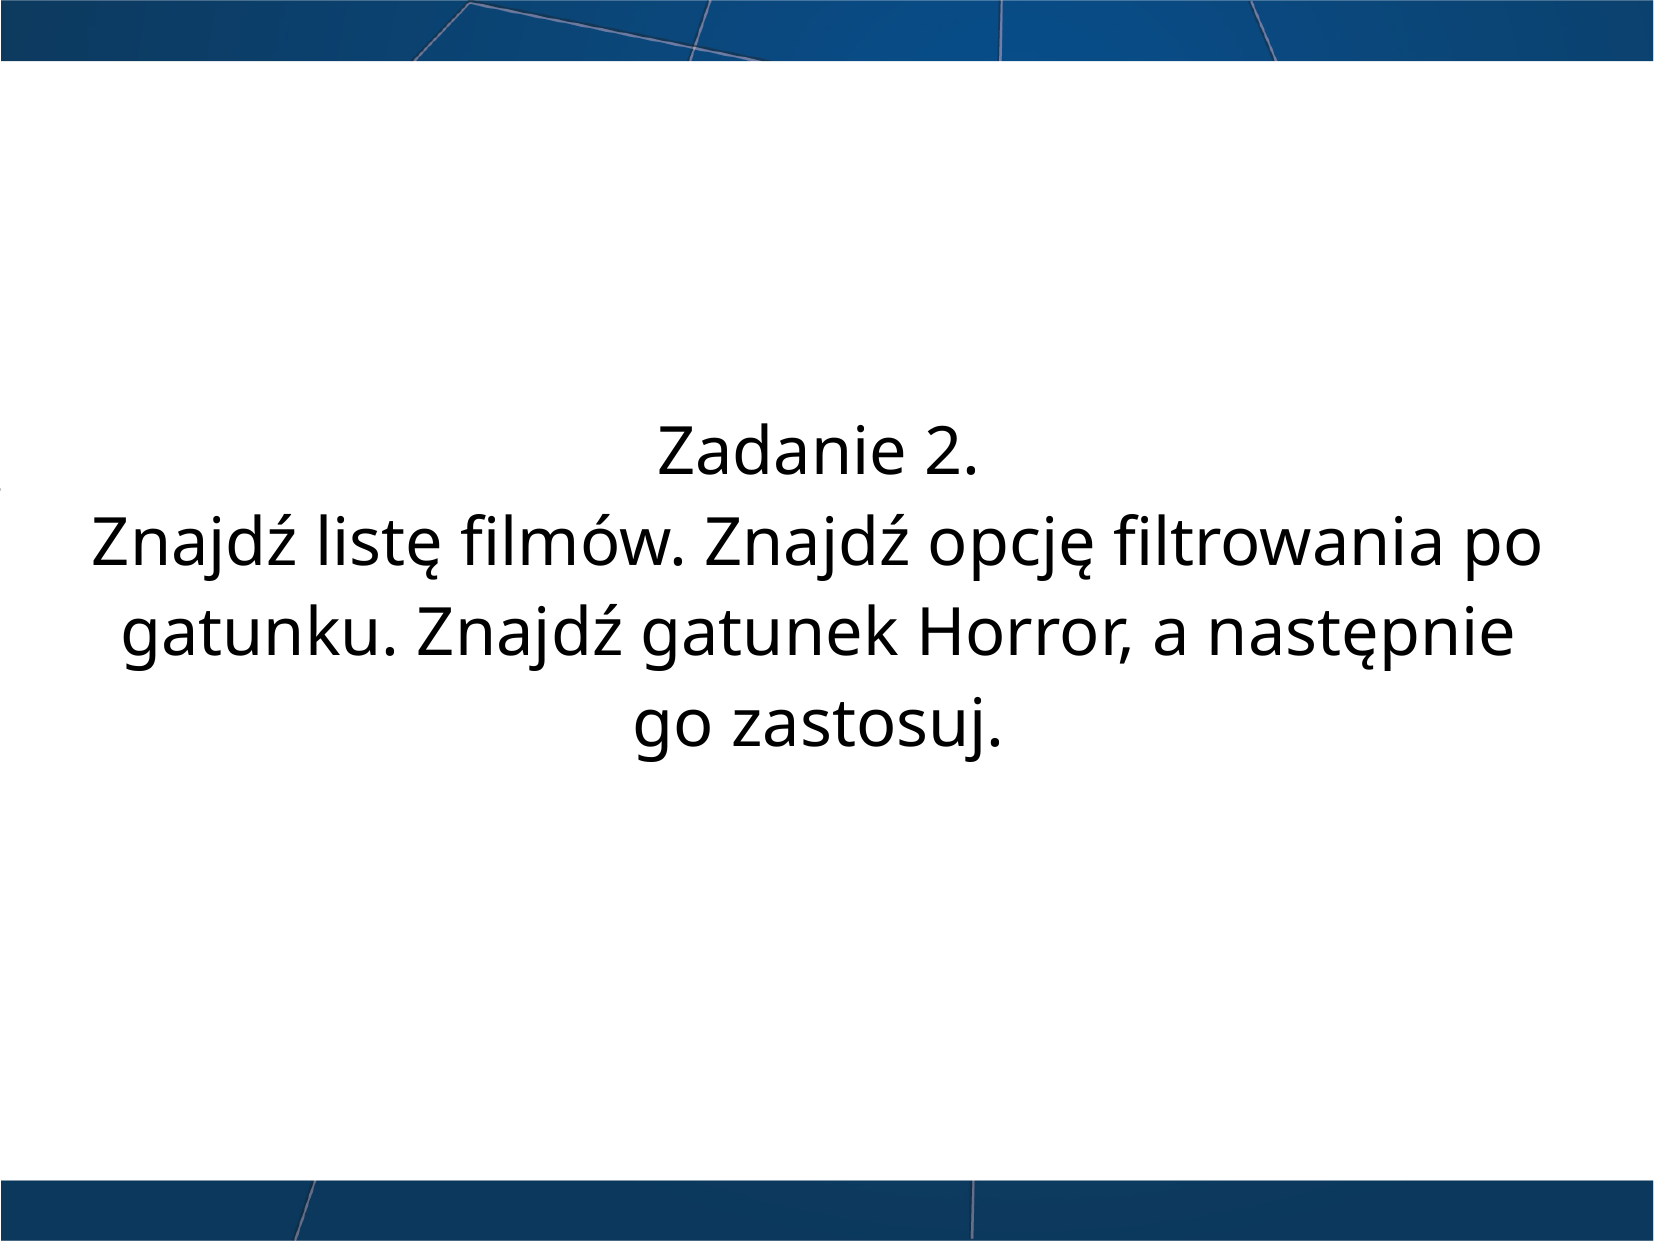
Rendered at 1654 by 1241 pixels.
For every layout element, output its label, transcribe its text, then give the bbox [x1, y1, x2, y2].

subtitle Zadanie 2. Znajdź listę filmów. Znajdź opcję filtrowania po gatunku. Znajdź gatunek Horror, a następnie go zastosuj. [75, 225, 1564, 945]
picture [0, 0, 1654, 1241]
